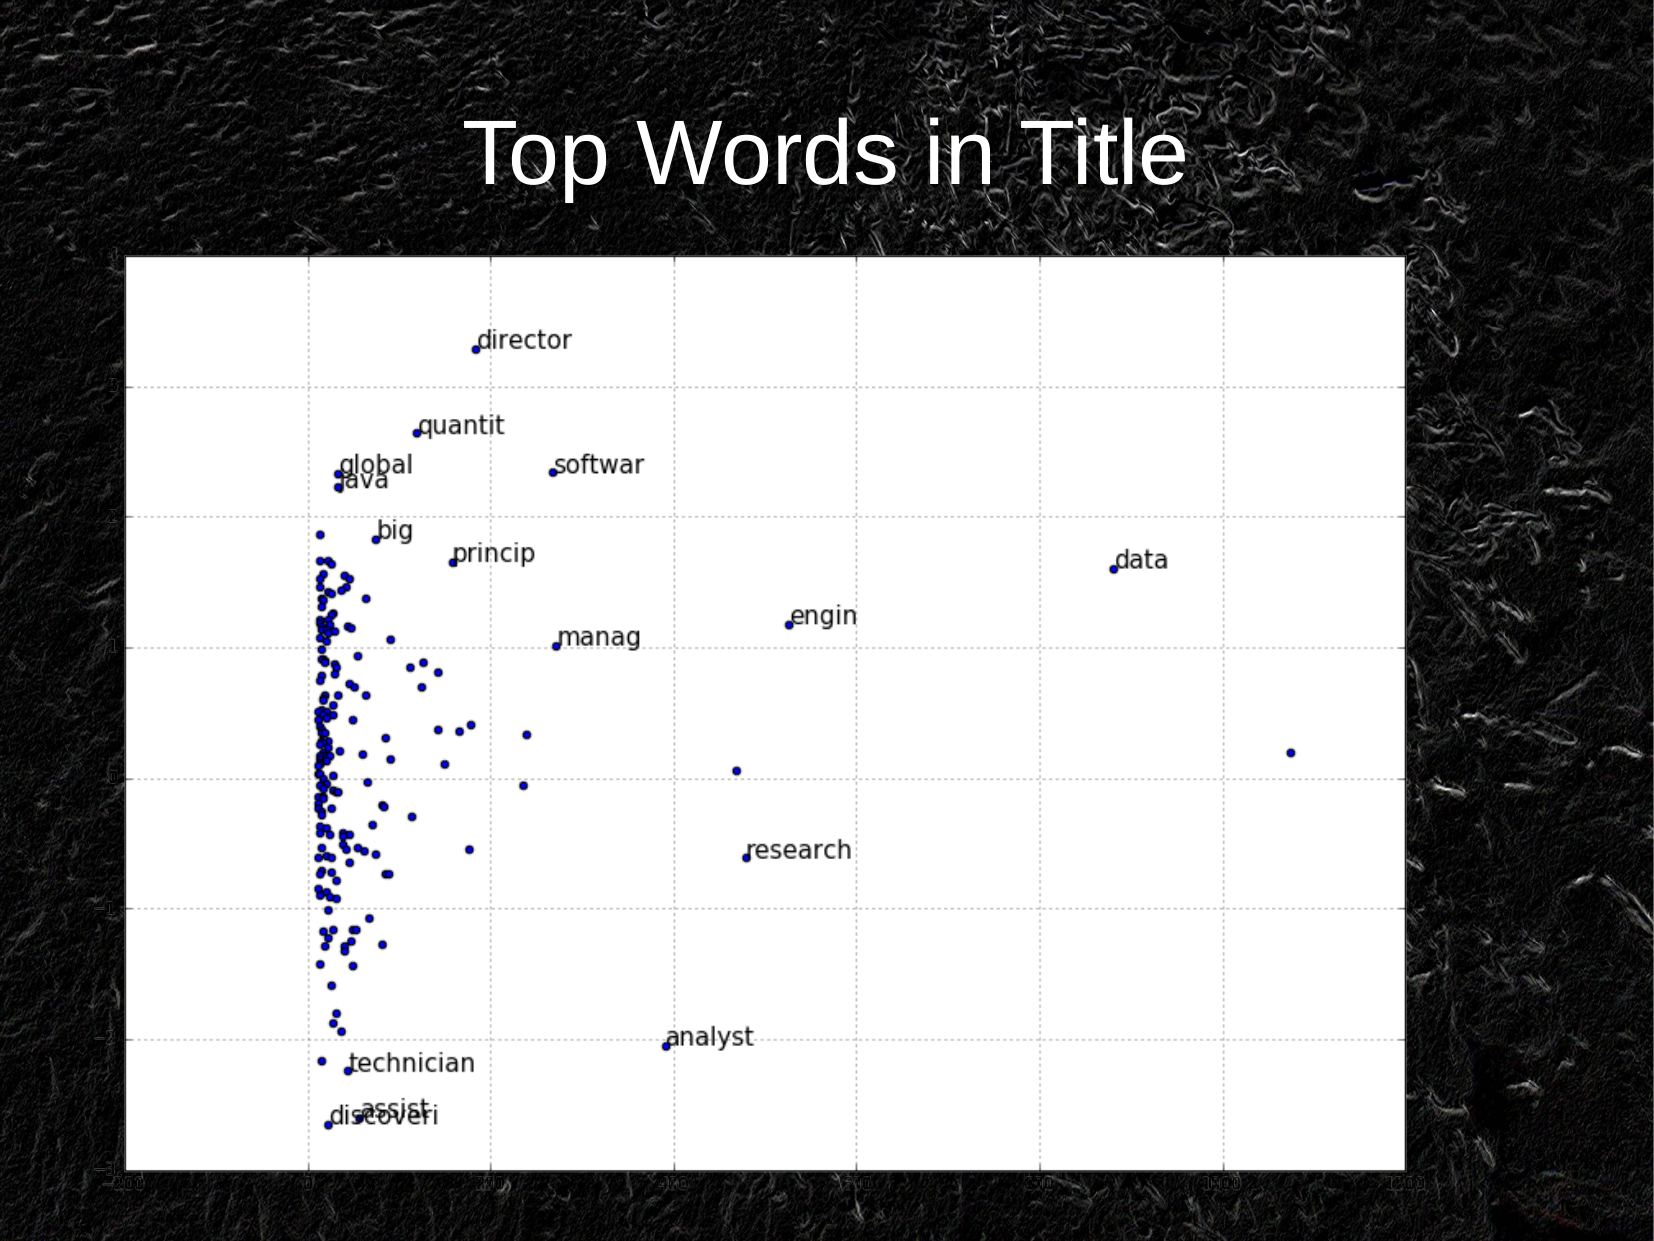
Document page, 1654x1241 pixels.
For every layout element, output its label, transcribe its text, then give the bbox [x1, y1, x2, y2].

picture [0, 0, 1654, 1241]
title Top Words in Title [82, 49, 1571, 257]
